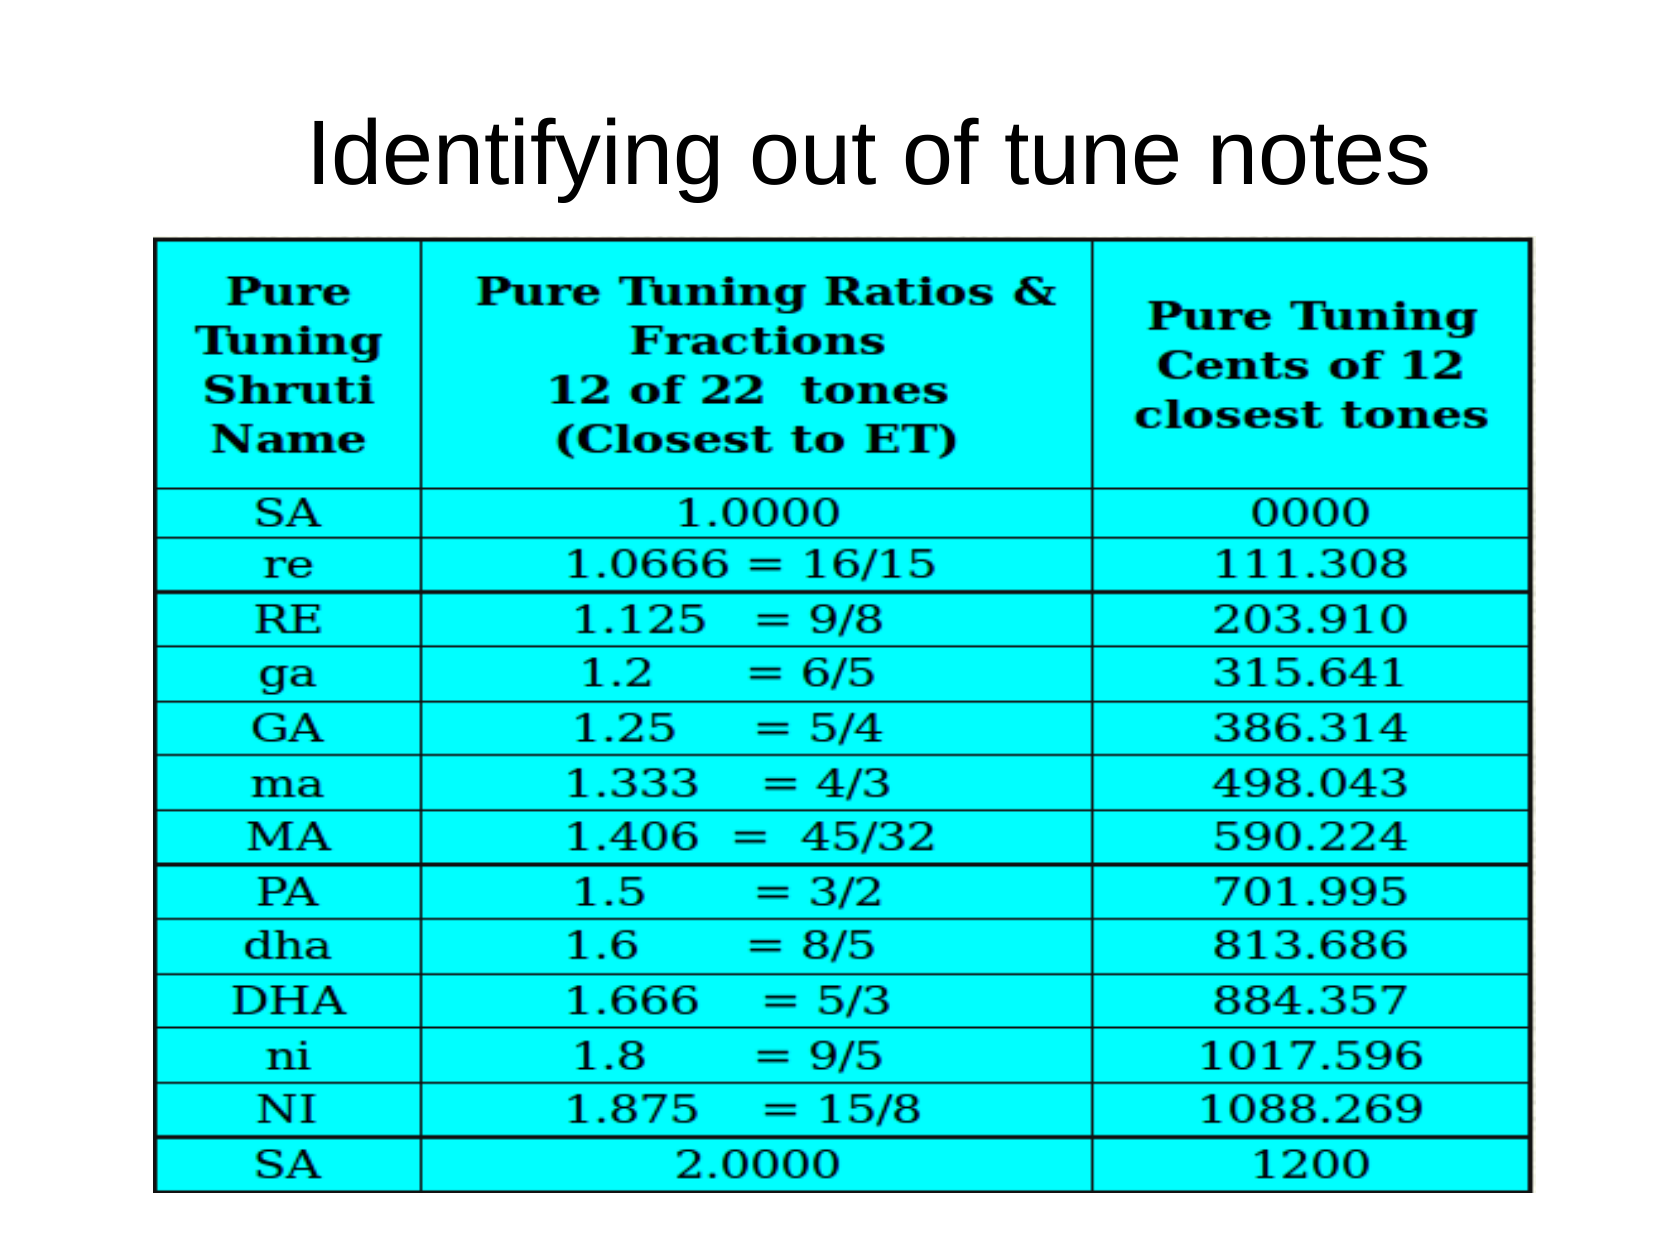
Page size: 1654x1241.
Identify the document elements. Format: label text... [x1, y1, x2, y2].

title Identifying out of tune notes [82, 49, 1571, 257]
picture [153, 257, 1536, 1193]
